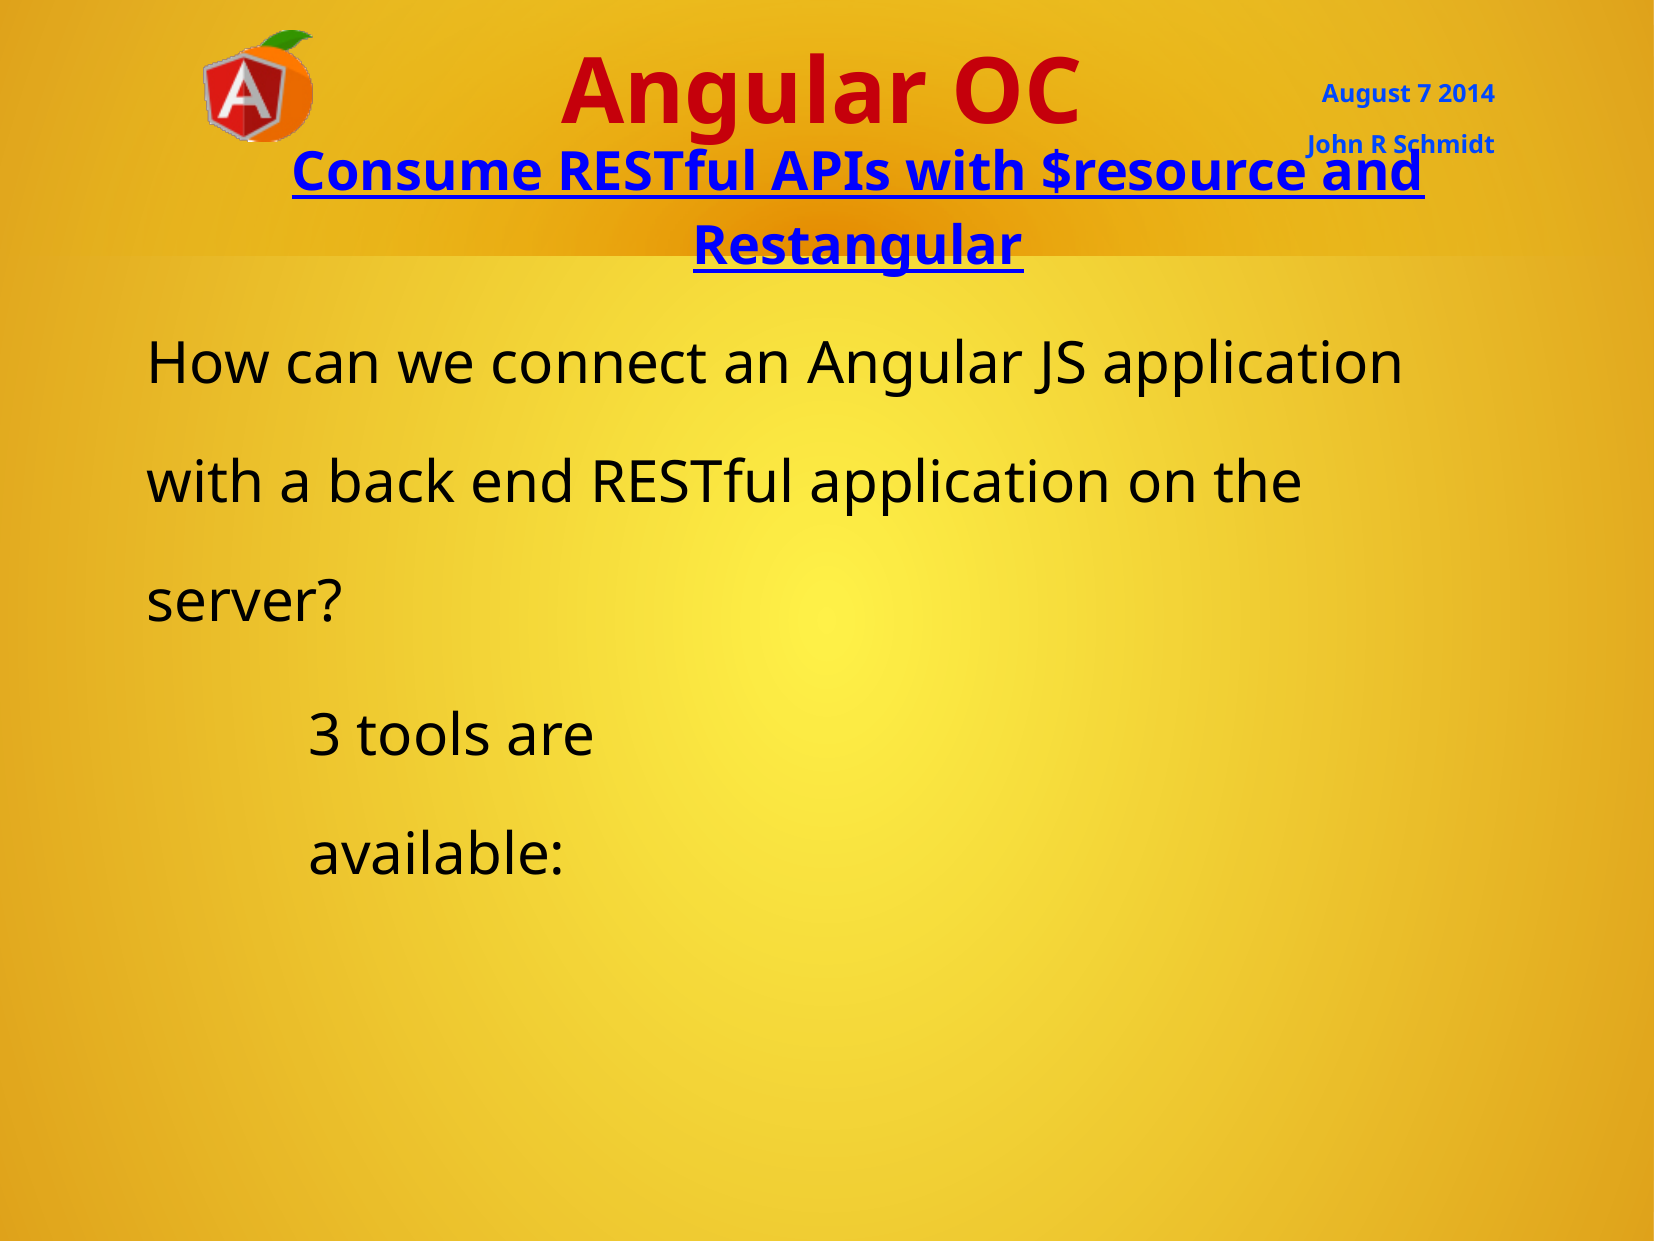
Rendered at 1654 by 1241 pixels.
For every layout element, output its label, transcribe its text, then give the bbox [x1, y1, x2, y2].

text_box Consume RESTful APIs with $resource and Restangular [150, 175, 1567, 239]
text_box 3 tools are available: [293, 646, 875, 736]
text_box August 7 2014 John R Schmidt [1260, 51, 1510, 172]
picture [202, 30, 316, 142]
subtitle How can we connect an Angular JS application with a back end RESTful application on the server? [146, 375, 1501, 545]
title Angular OC [560, 34, 1086, 142]
